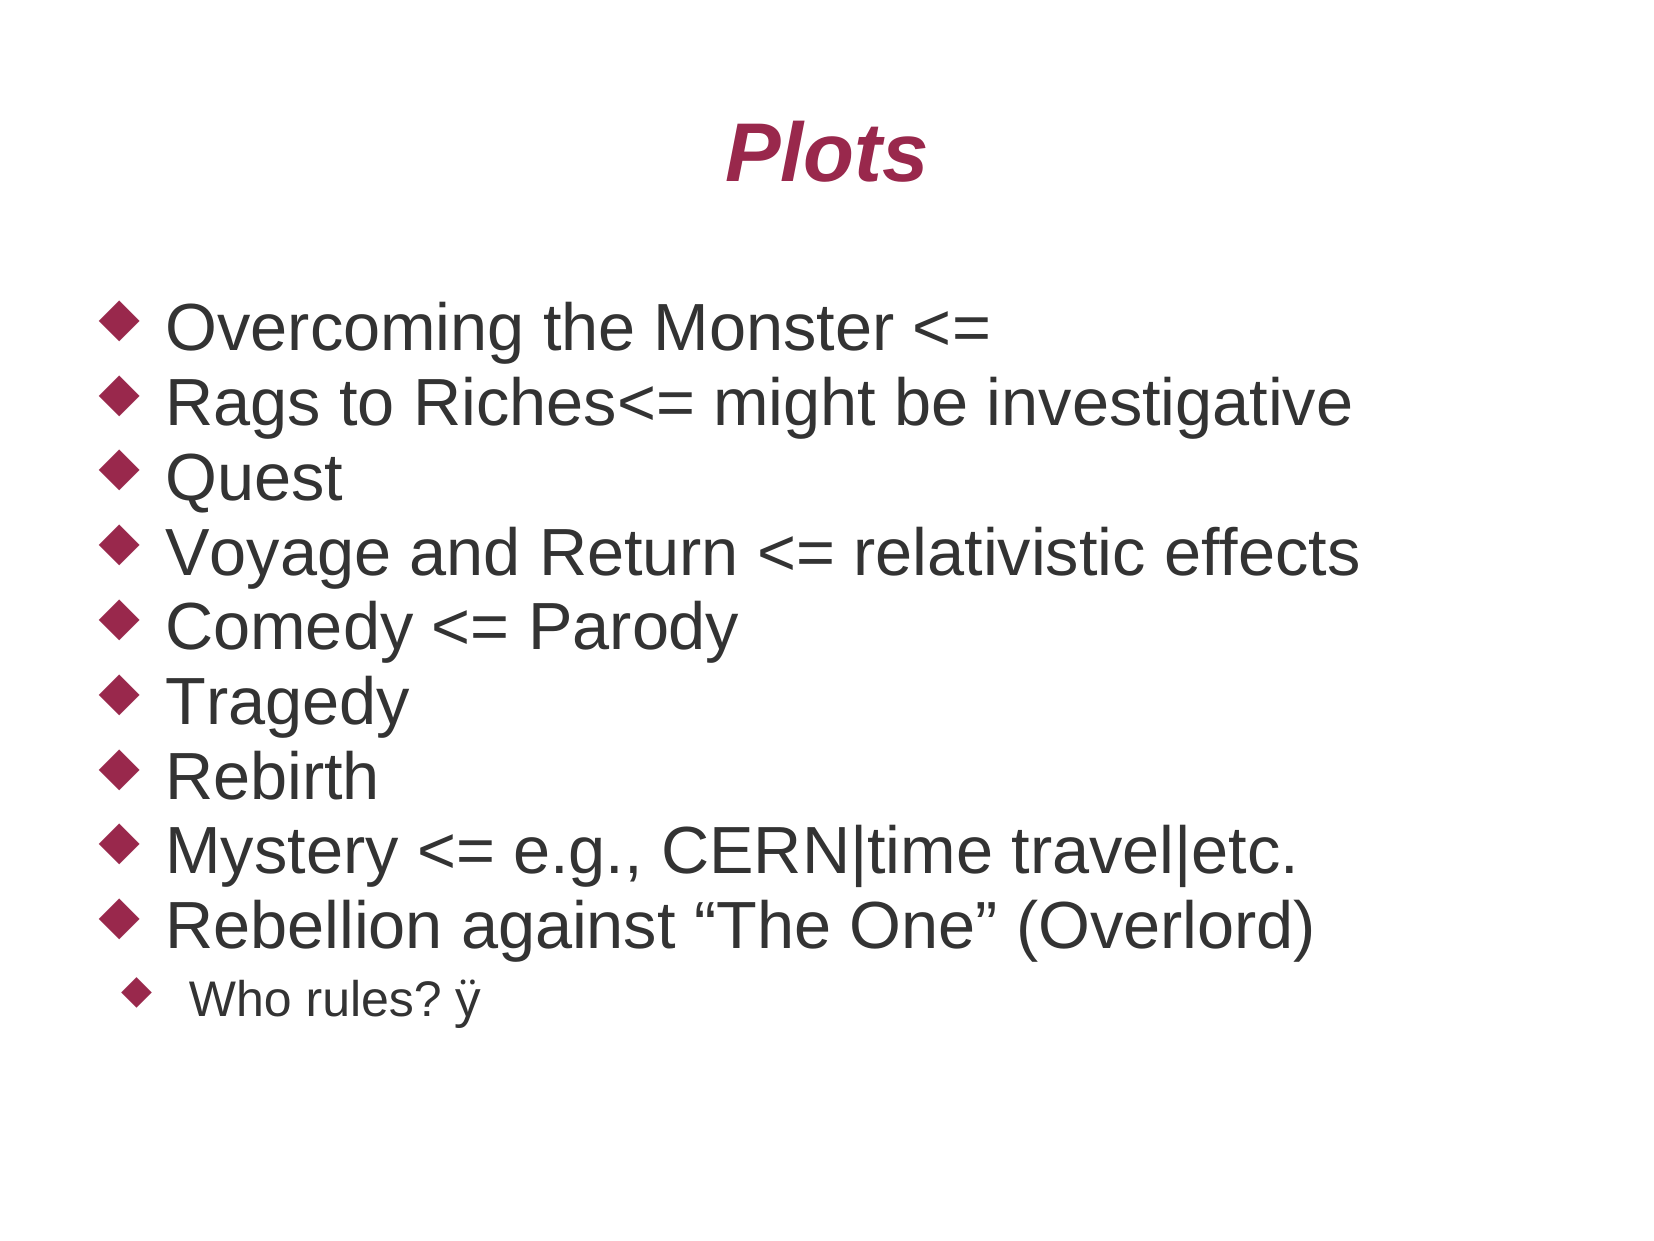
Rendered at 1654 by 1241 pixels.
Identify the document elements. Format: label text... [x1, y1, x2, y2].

title Plots [82, 49, 1571, 257]
list Overcoming the Monster <= Rags to Riches<= might be investigative Quest Voyage and Return <= relativistic effects Comedy <= Parody Tragedy Rebirth Mystery <= e.g., CERN|time travel|etc. Rebellion against “The One” (Overlord) Who rules? ÿ [82, 290, 1571, 1200]
